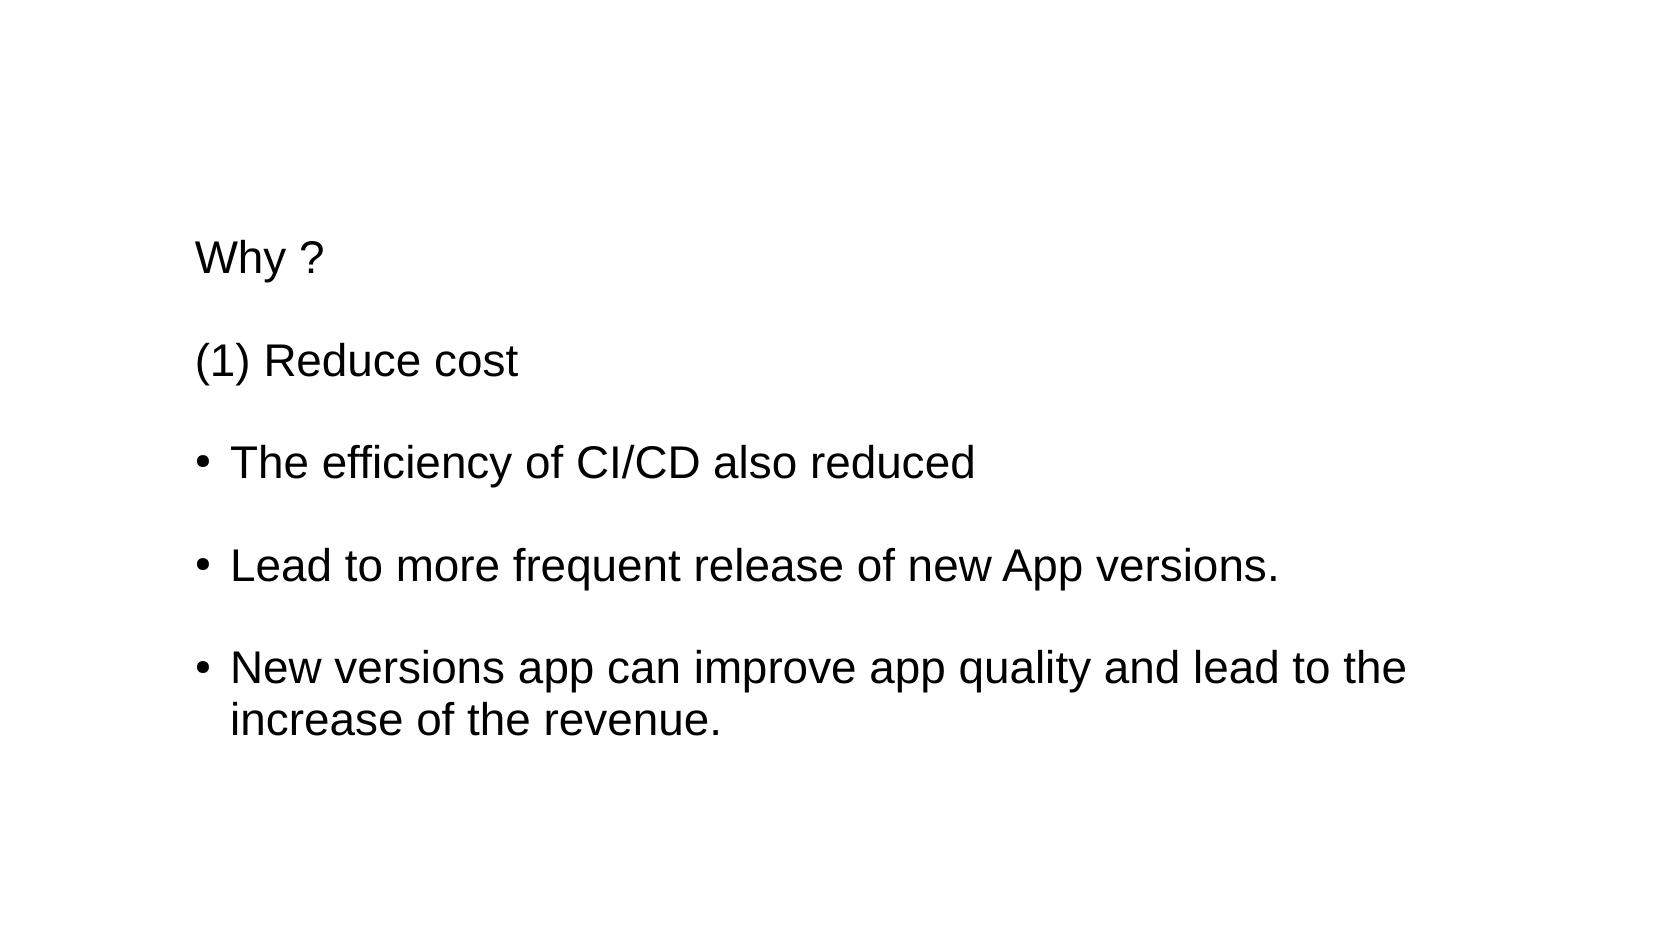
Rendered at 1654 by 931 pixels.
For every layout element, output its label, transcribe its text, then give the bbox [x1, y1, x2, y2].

text_box Why ? (1) Reduce cost The efficiency of CI/CD also reduced Lead to more frequent release of new App versions. New versions app can improve app quality and lead to the increase of the revenue. [180, 225, 1516, 804]
